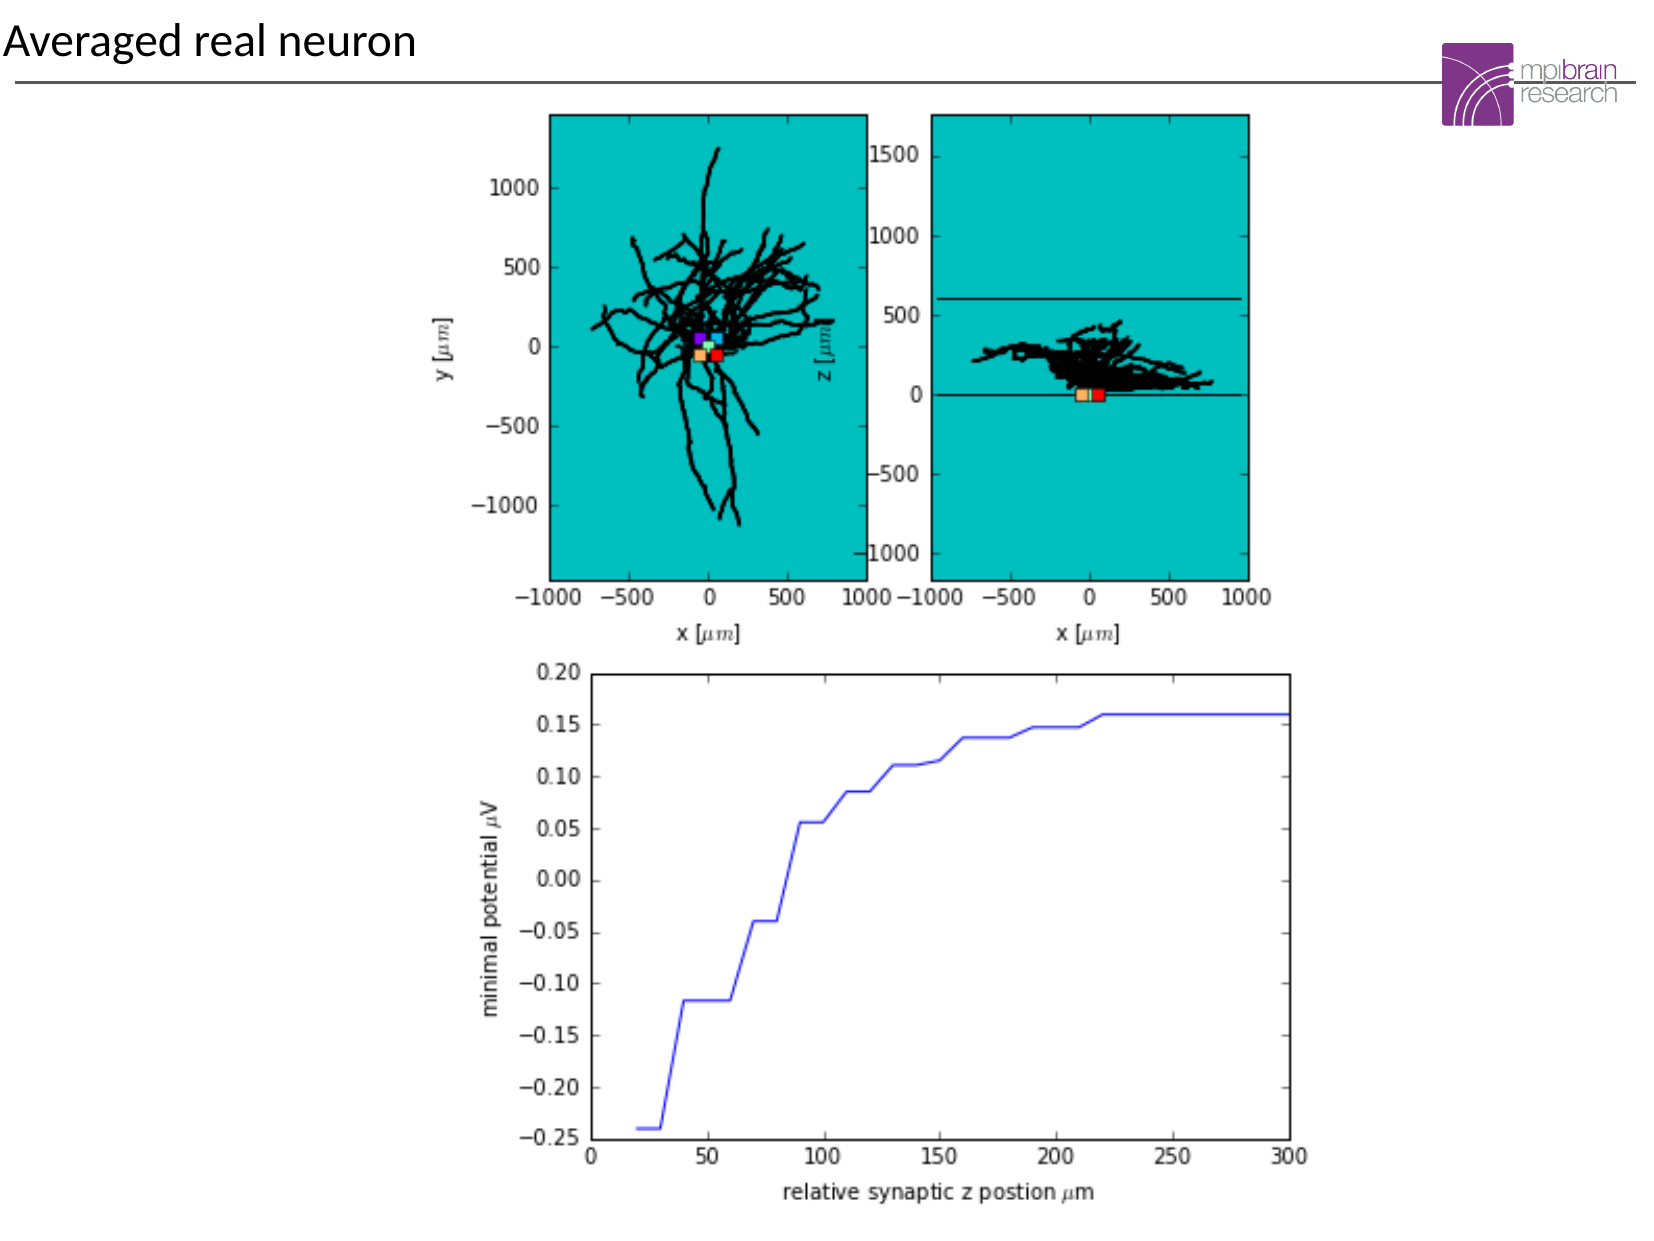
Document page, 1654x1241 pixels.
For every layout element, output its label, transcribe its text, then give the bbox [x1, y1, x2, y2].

title Averaged real neuron [2, 0, 1409, 101]
picture [1441, 42, 1619, 127]
picture [416, 100, 1323, 1223]
